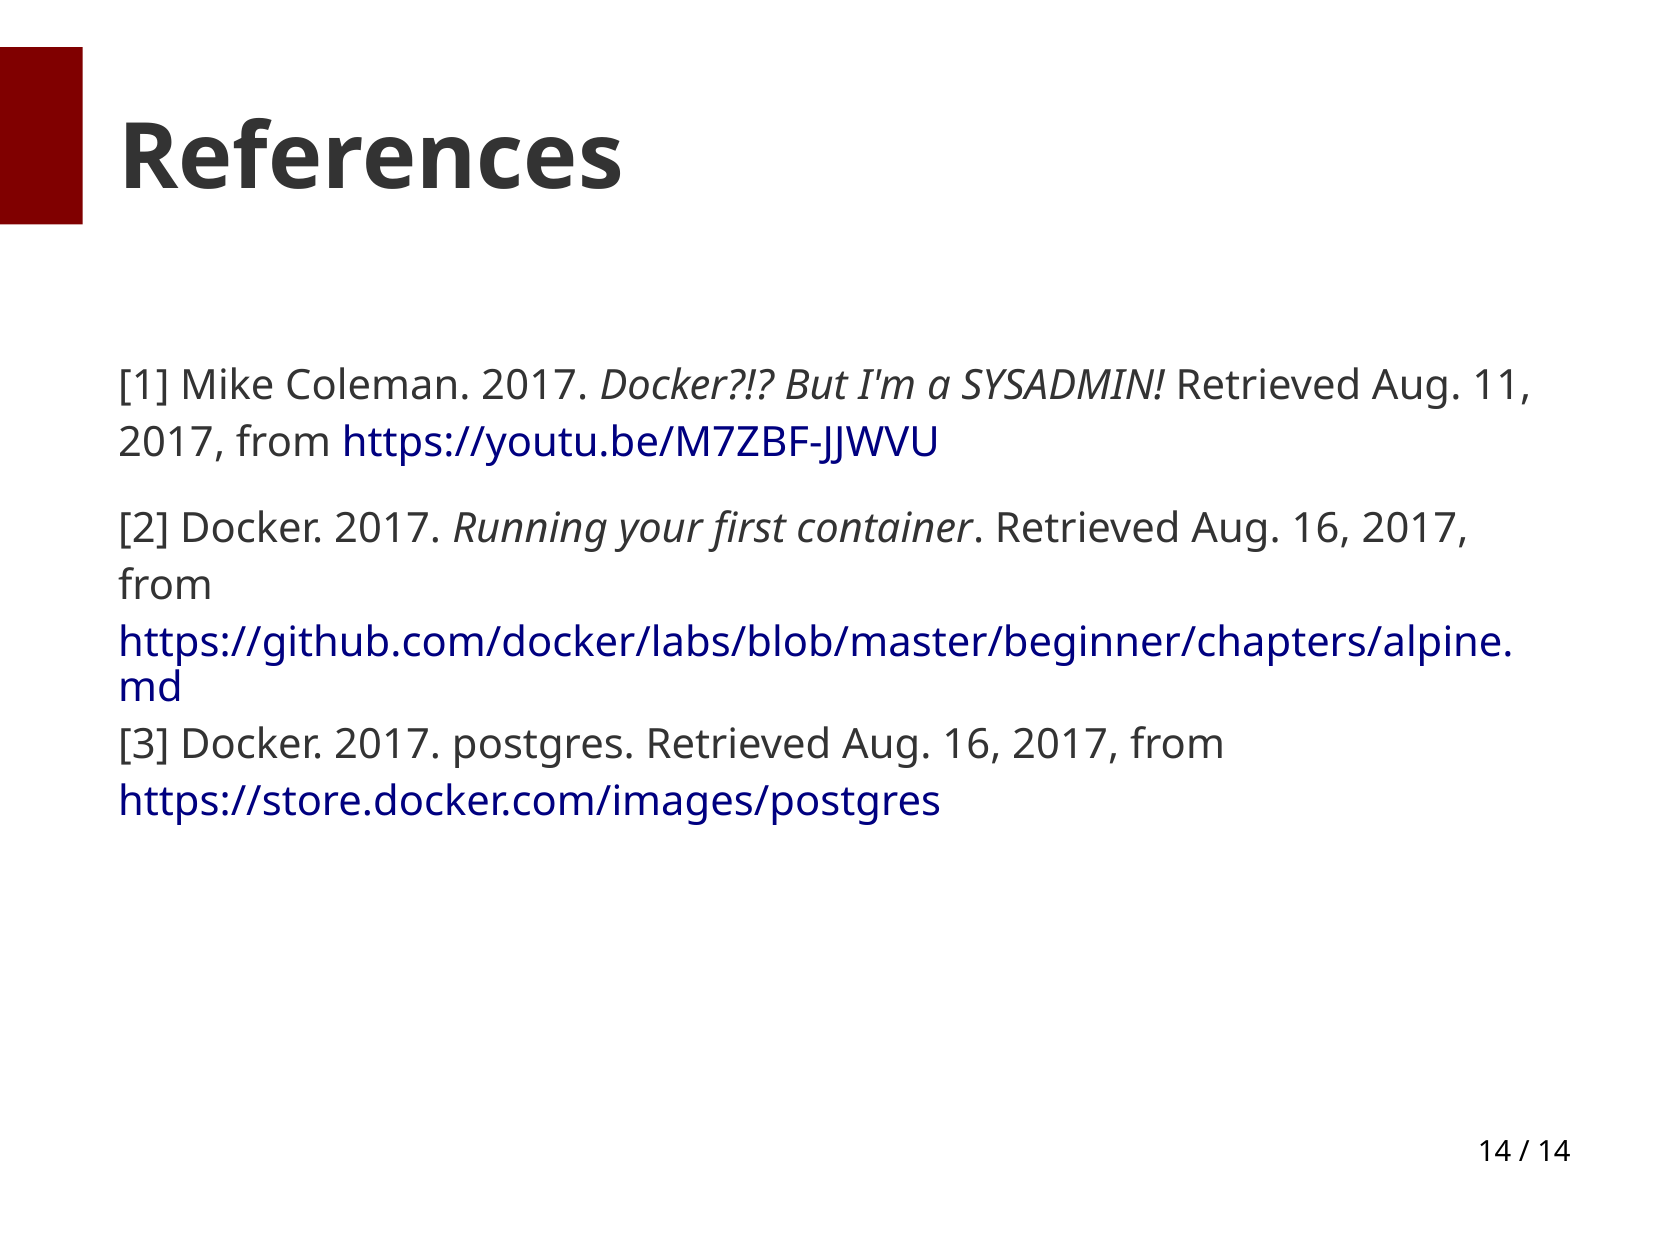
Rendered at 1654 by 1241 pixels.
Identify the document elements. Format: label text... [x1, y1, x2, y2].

list [1] Mike Coleman. 2017. Docker?!? But I'm a SYSADMIN! Retrieved Aug. 11, 2017, from https://youtu.be/M7ZBF-JJWVU [2] Docker. 2017. Running your first container. Retrieved Aug. 16, 2017, from https://github.com/docker/labs/blob/master/beginner/chapters/alpine.md[3] Docker. 2017. postgres. Retrieved Aug. 16, 2017, from https://store.docker.com/images/postgres [118, 354, 1536, 1074]
title References [118, 49, 1571, 257]
